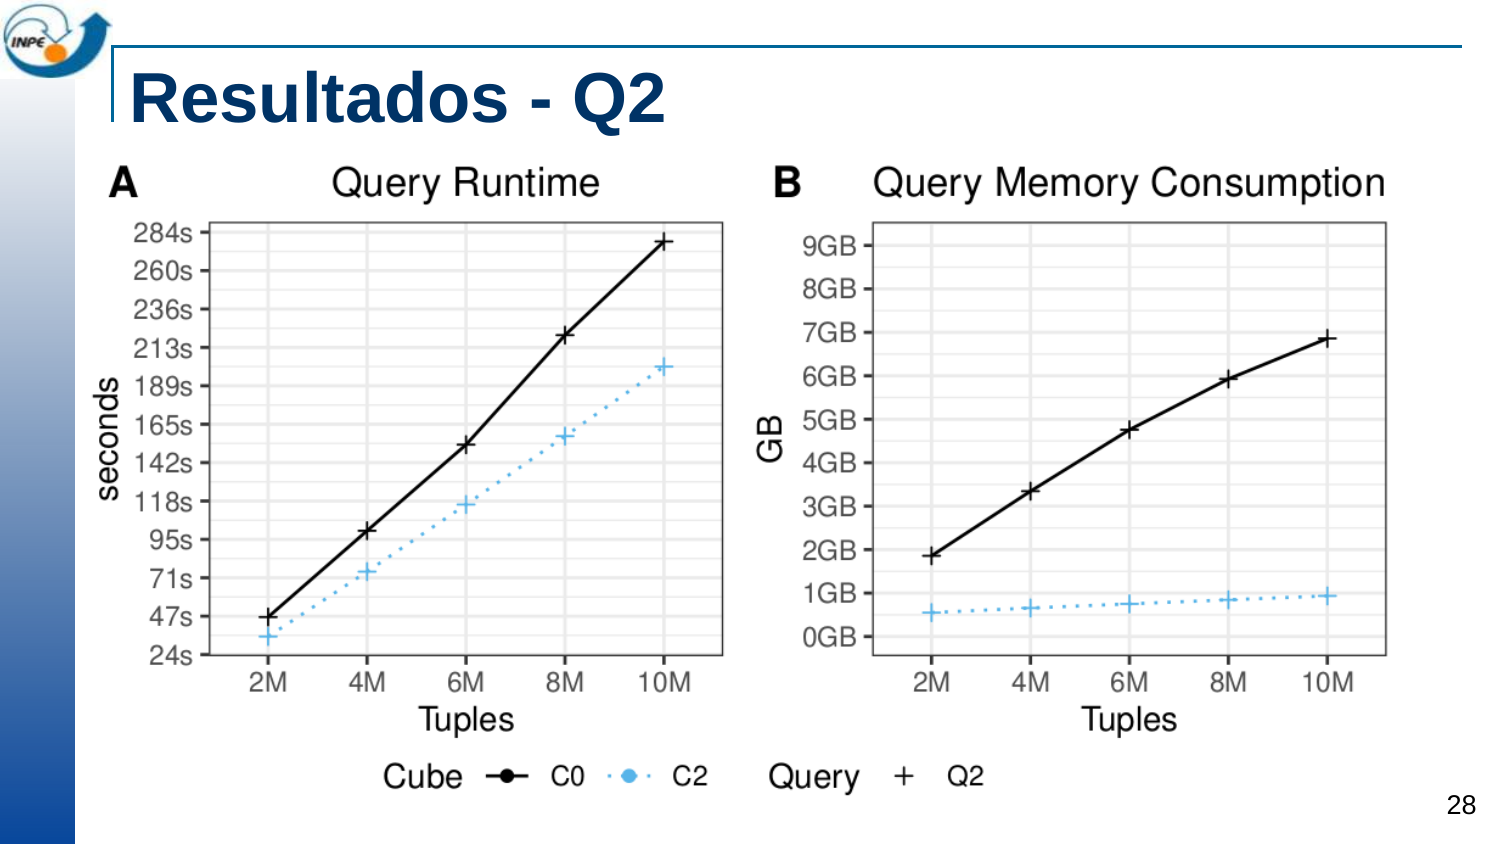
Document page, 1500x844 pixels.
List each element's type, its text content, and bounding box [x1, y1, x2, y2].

slide_number <number> [1403, 779, 1494, 844]
picture [0, 0, 113, 79]
title Resultados - Q2 [112, 46, 1450, 141]
picture [81, 140, 1419, 805]
